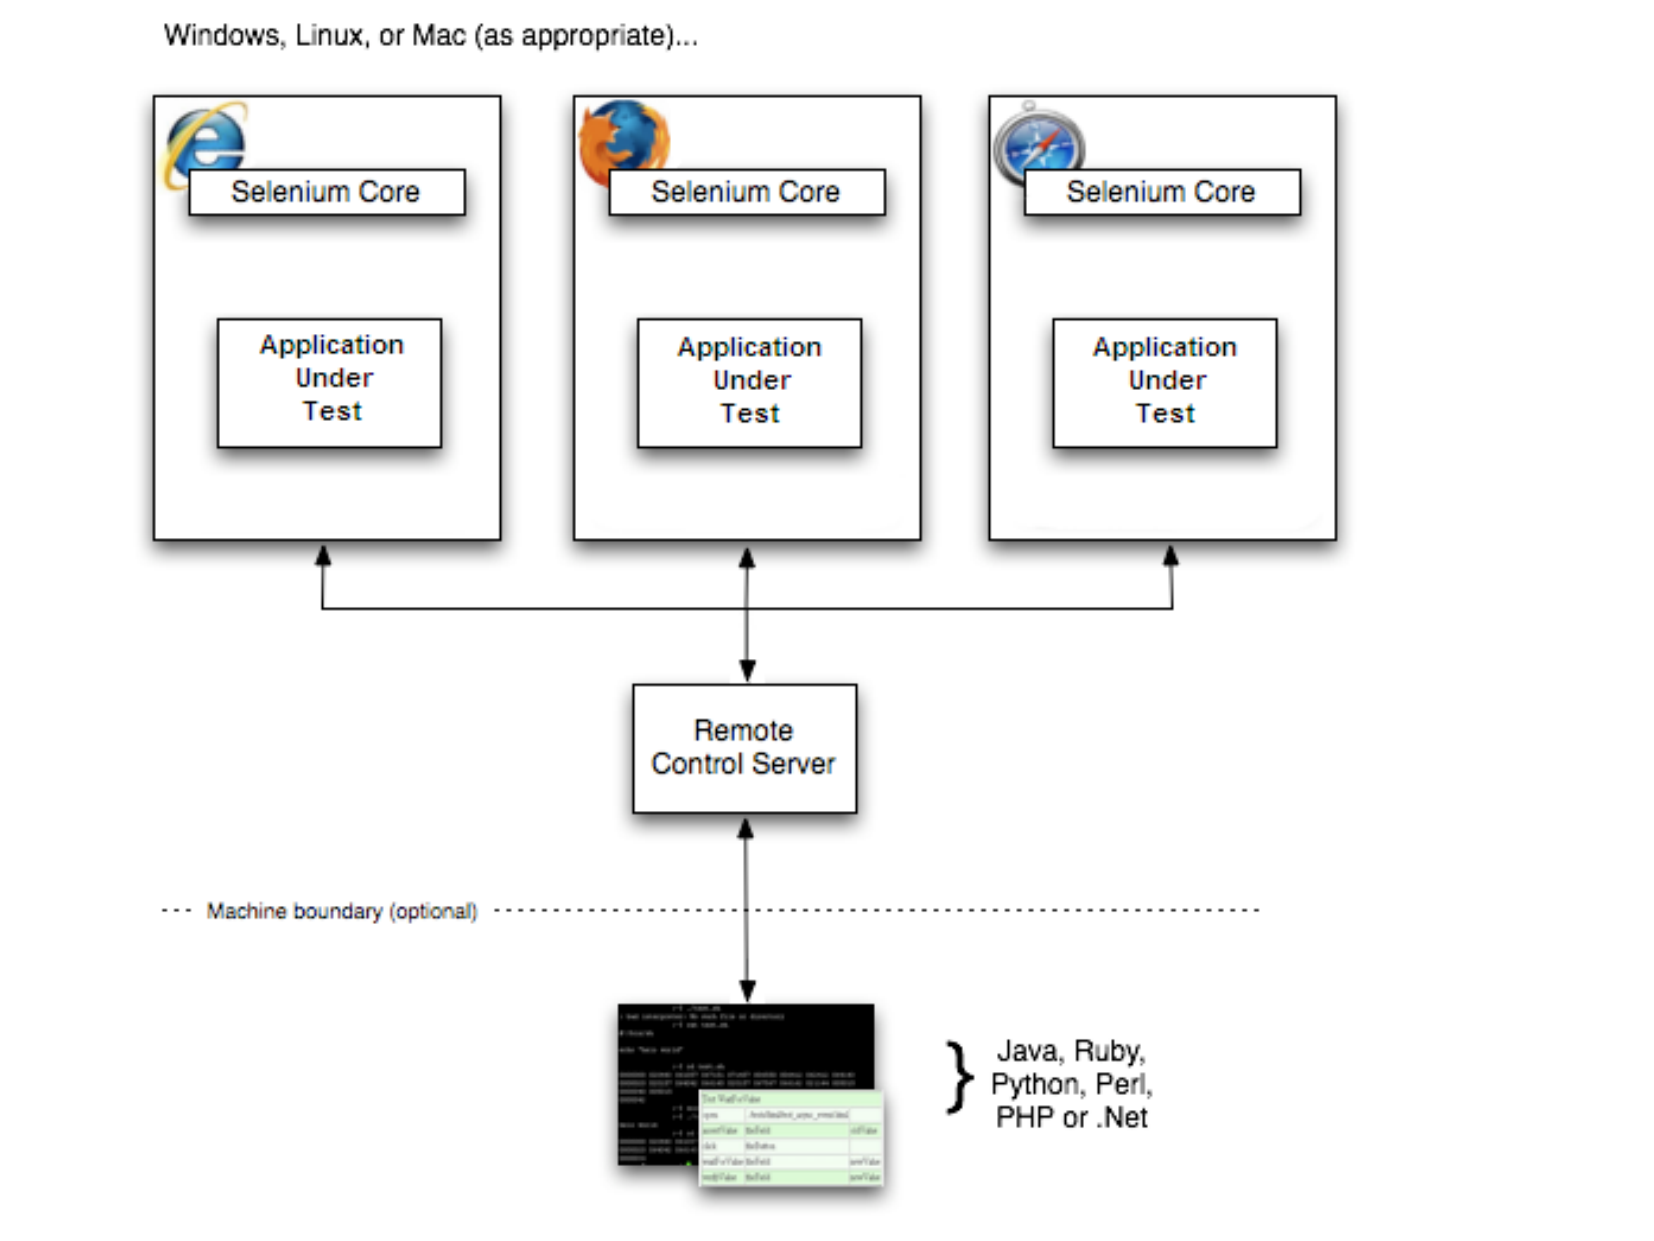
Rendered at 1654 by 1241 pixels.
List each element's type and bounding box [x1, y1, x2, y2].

picture [106, 0, 1383, 1241]
